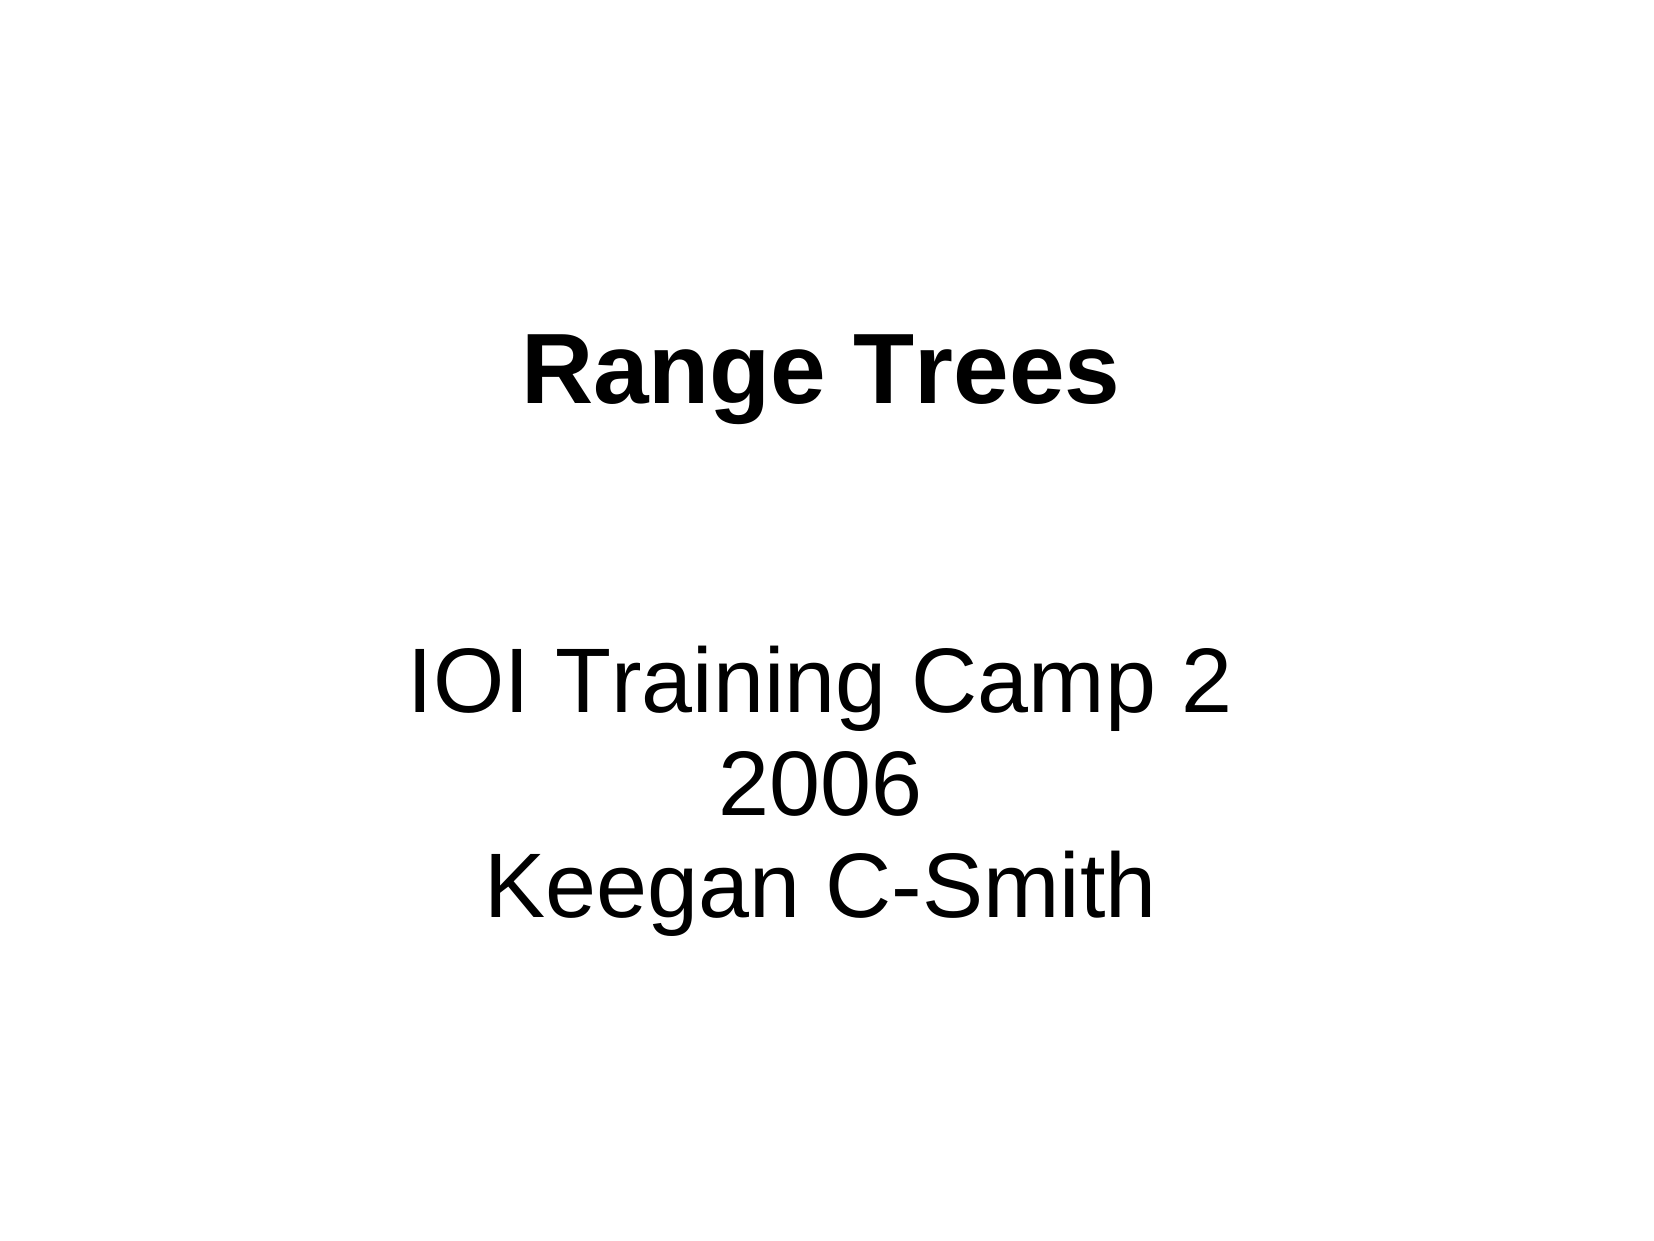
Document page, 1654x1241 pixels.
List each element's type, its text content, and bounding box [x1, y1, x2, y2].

title Range Trees IOI Training Camp 2 2006 Keegan C-Smith [76, 312, 1565, 938]
